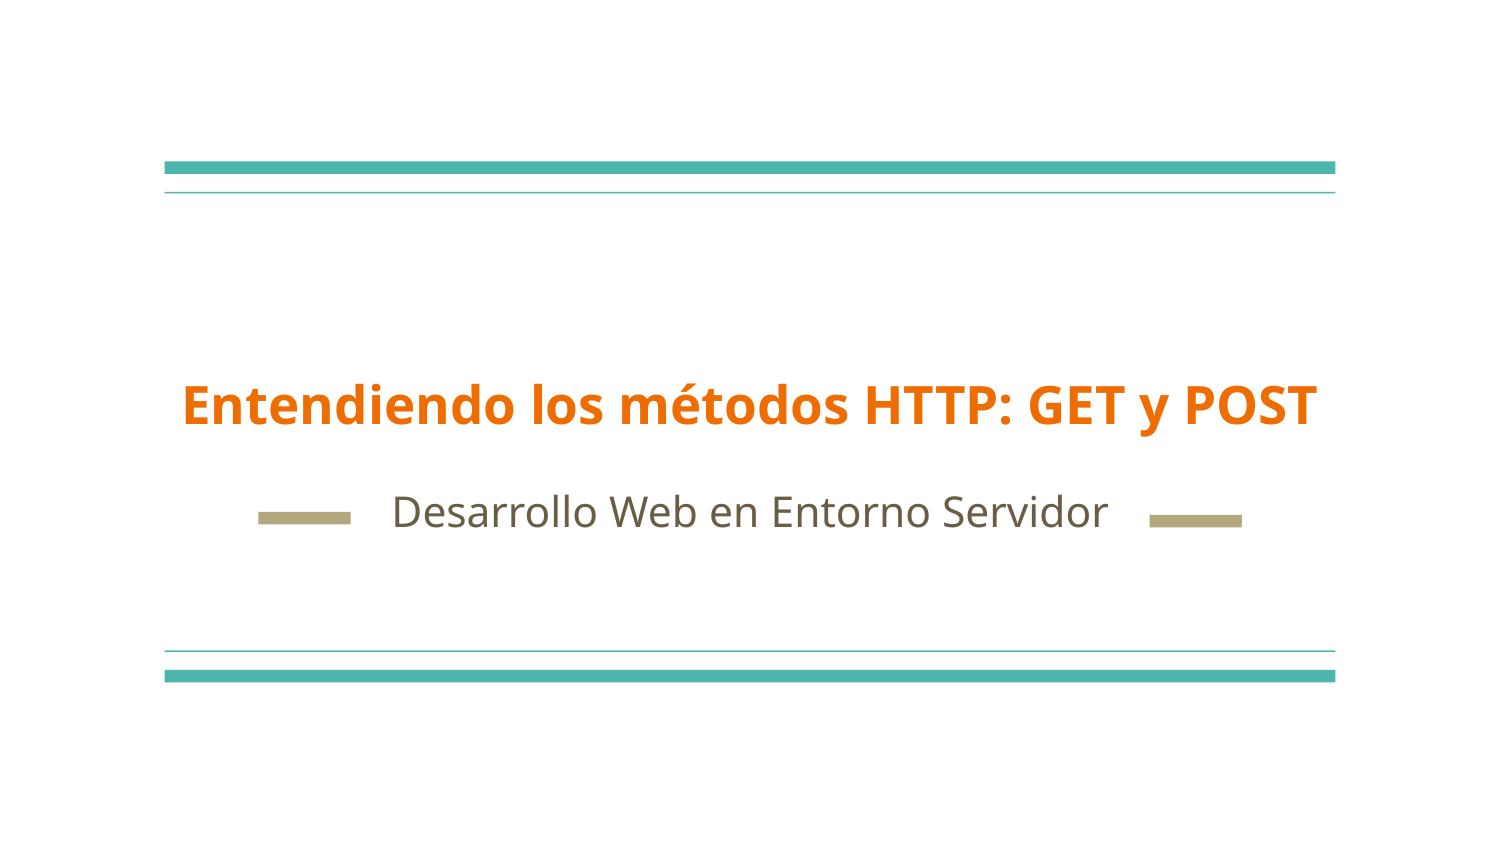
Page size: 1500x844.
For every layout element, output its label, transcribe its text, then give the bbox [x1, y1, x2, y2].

subtitle Desarrollo Web en Entorno Servidor [350, 467, 1150, 598]
title Entendiendo los métodos HTTP: GET y POST [164, 287, 1336, 456]
